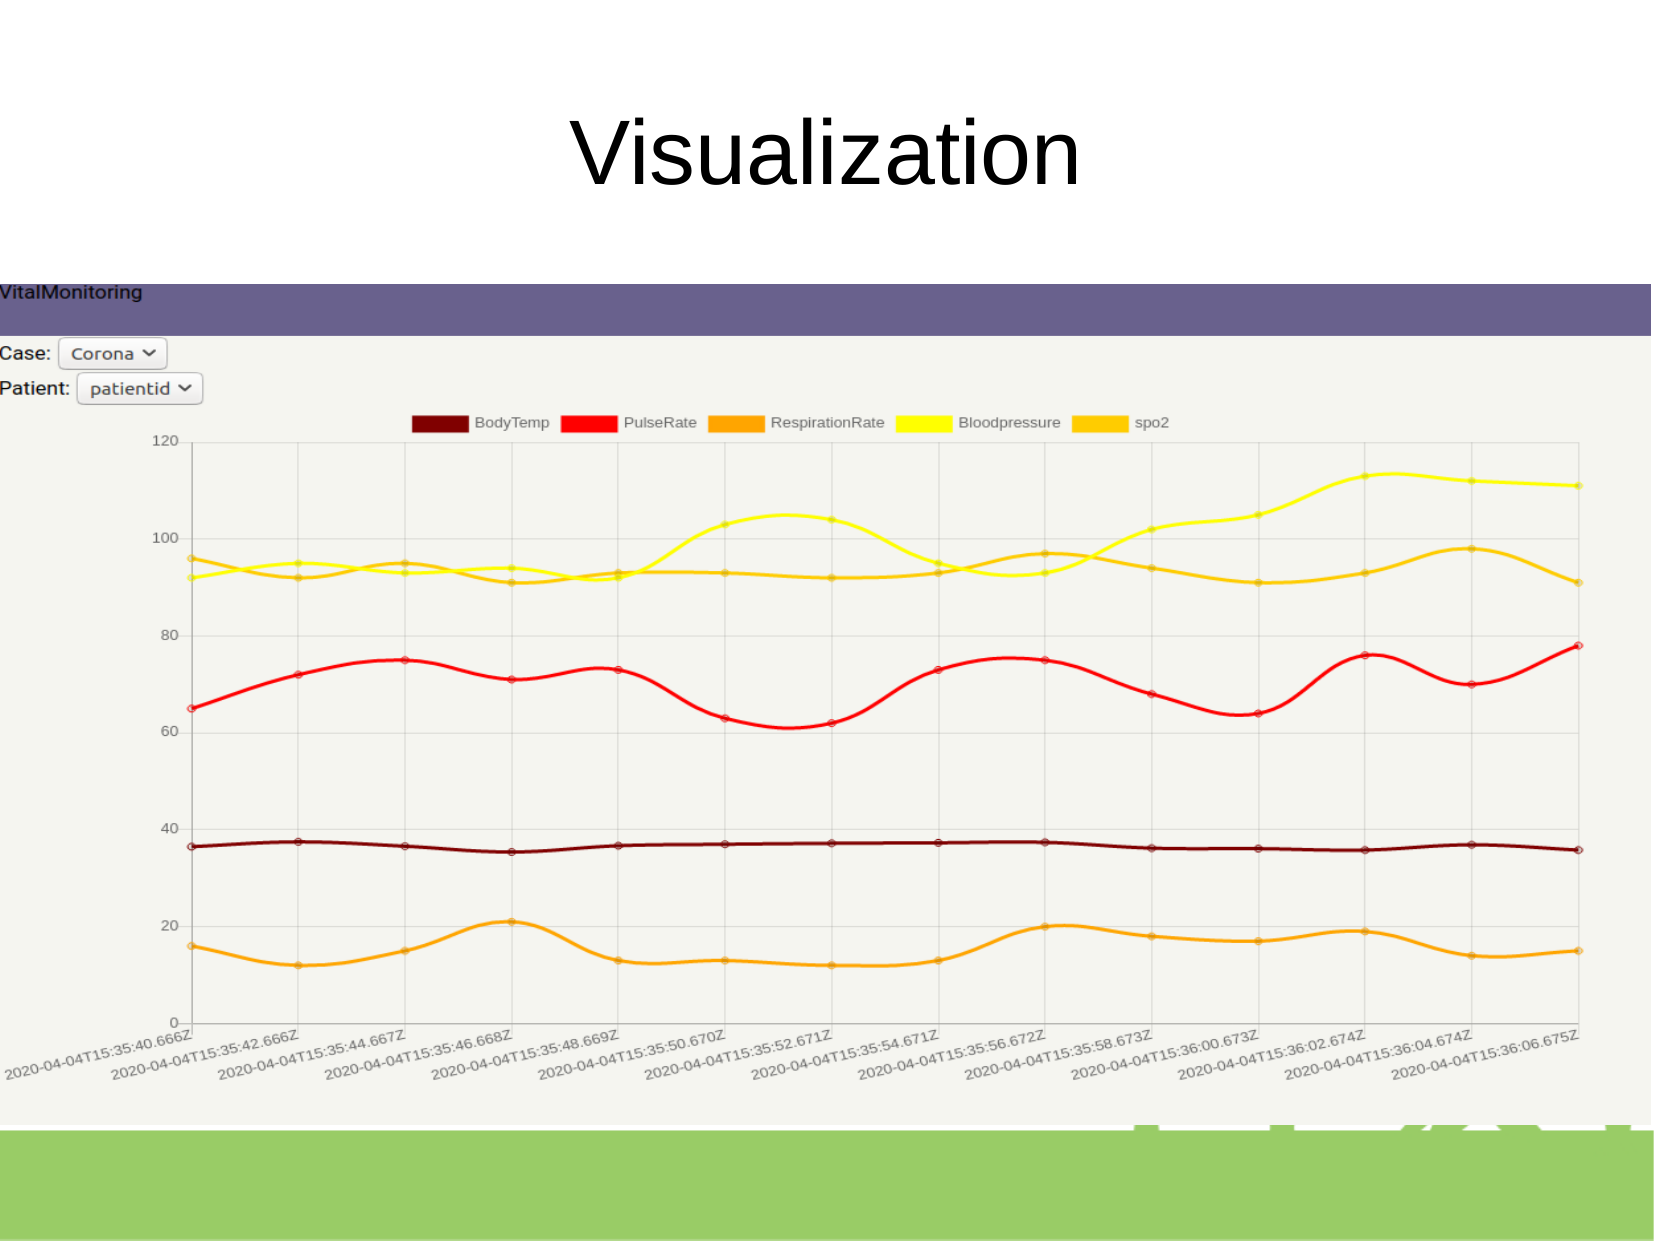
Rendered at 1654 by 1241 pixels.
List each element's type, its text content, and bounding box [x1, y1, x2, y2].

title Visualization [82, 49, 1571, 257]
picture [0, 0, 1654, 1241]
